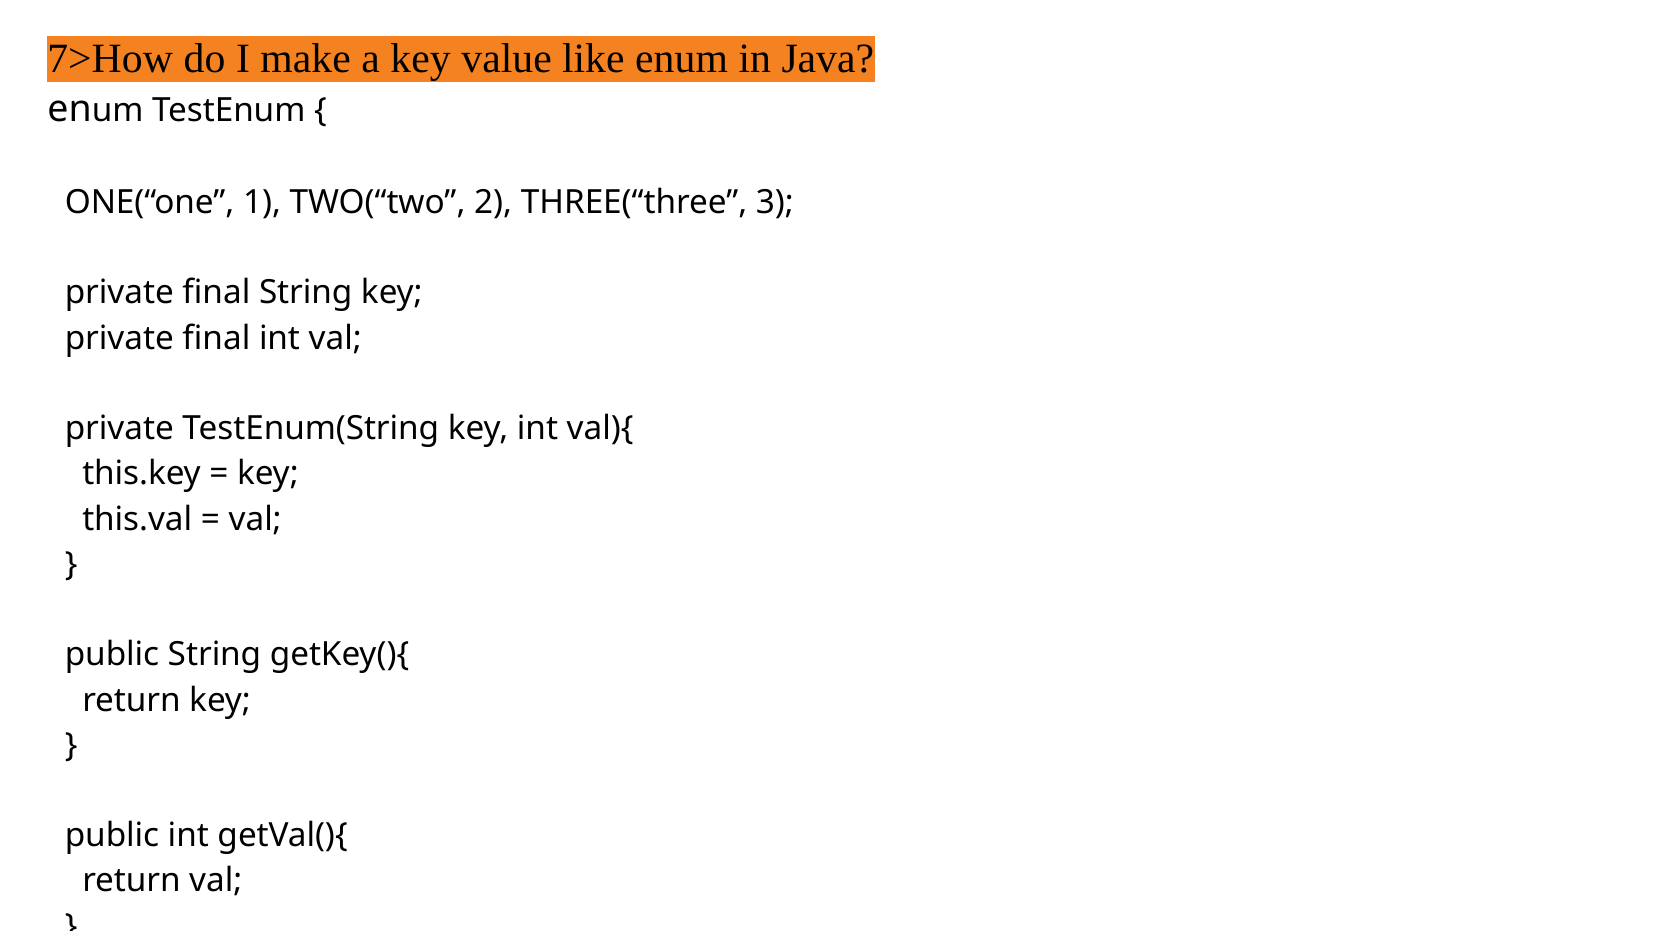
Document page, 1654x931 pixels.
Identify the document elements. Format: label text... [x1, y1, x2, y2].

subtitle 7>How do I make a key value like enum in Java? enum TestEnum { ONE(“one”, 1), TWO(“two”, 2), THREE(“three”, 3); private final String key; private final int val; private TestEnum(String key, int val){ this.key = key; this.val = val; } public String getKey(){ return key; } public int getVal(){ return val; } } [47, 35, 1630, 931]
